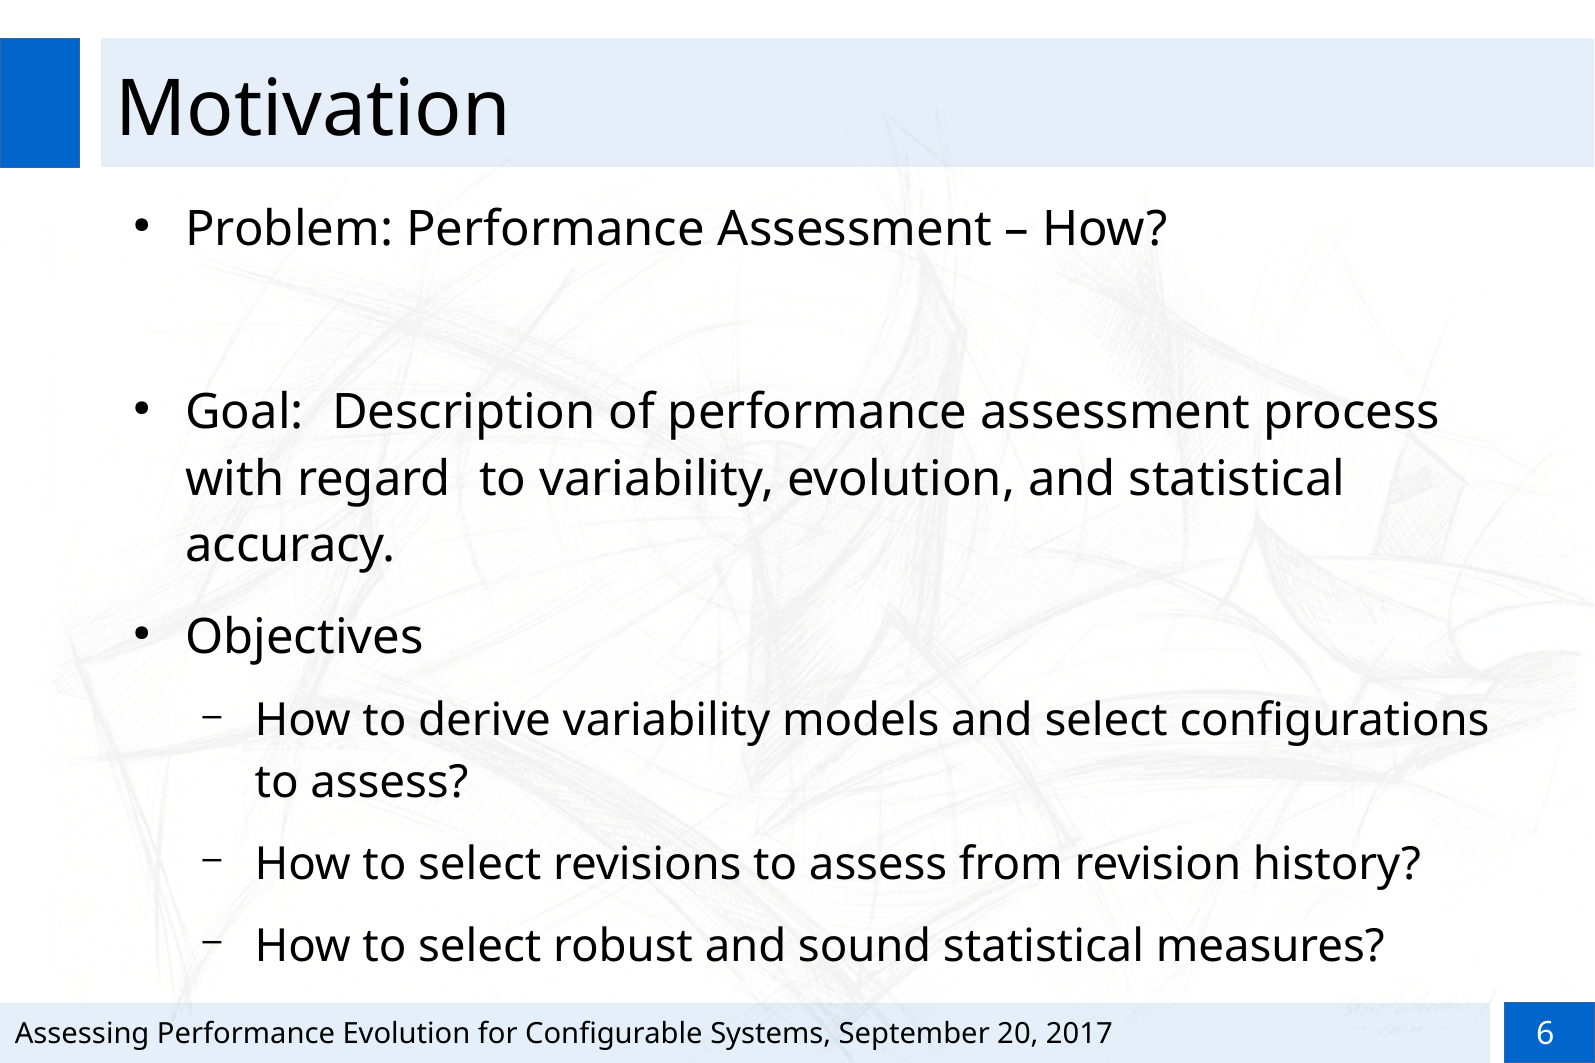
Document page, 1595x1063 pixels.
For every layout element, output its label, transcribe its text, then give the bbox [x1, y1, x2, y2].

title Motivation [115, 27, 1515, 182]
list Problem: Performance Assessment – How? Goal: Description of performance assessment process with regard to variability, evolution, and statistical accuracy. Objectives How to derive variability models and select configurations to assess? How to select revisions to assess from revision history? How to select robust and sound statistical measures? [115, 192, 1515, 978]
